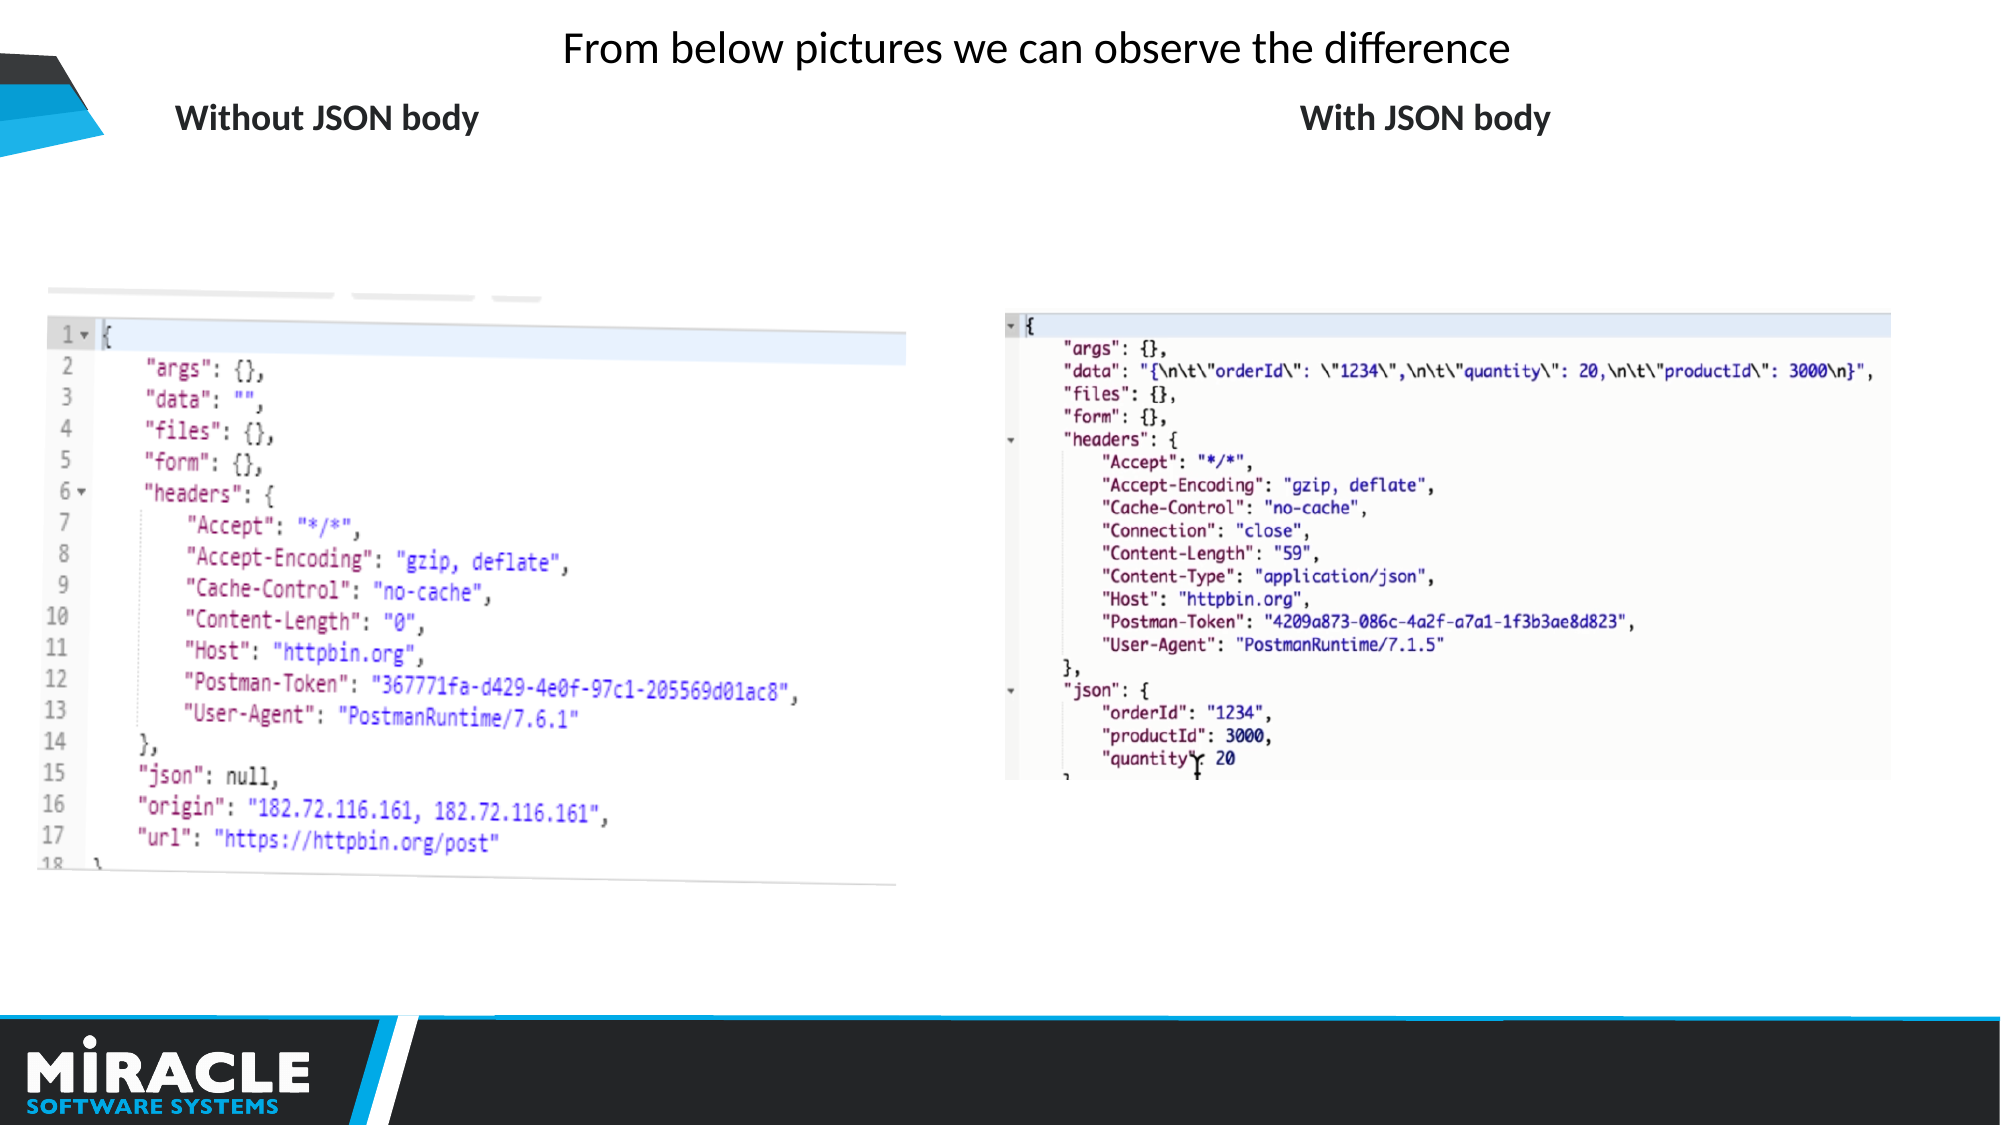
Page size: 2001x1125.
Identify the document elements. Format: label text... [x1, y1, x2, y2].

picture [1005, 308, 1891, 781]
picture [36, 286, 907, 887]
title Without JSON body With JSON body [99, 44, 1899, 232]
subtitle From below pictures we can observe the difference [121, 22, 1954, 177]
